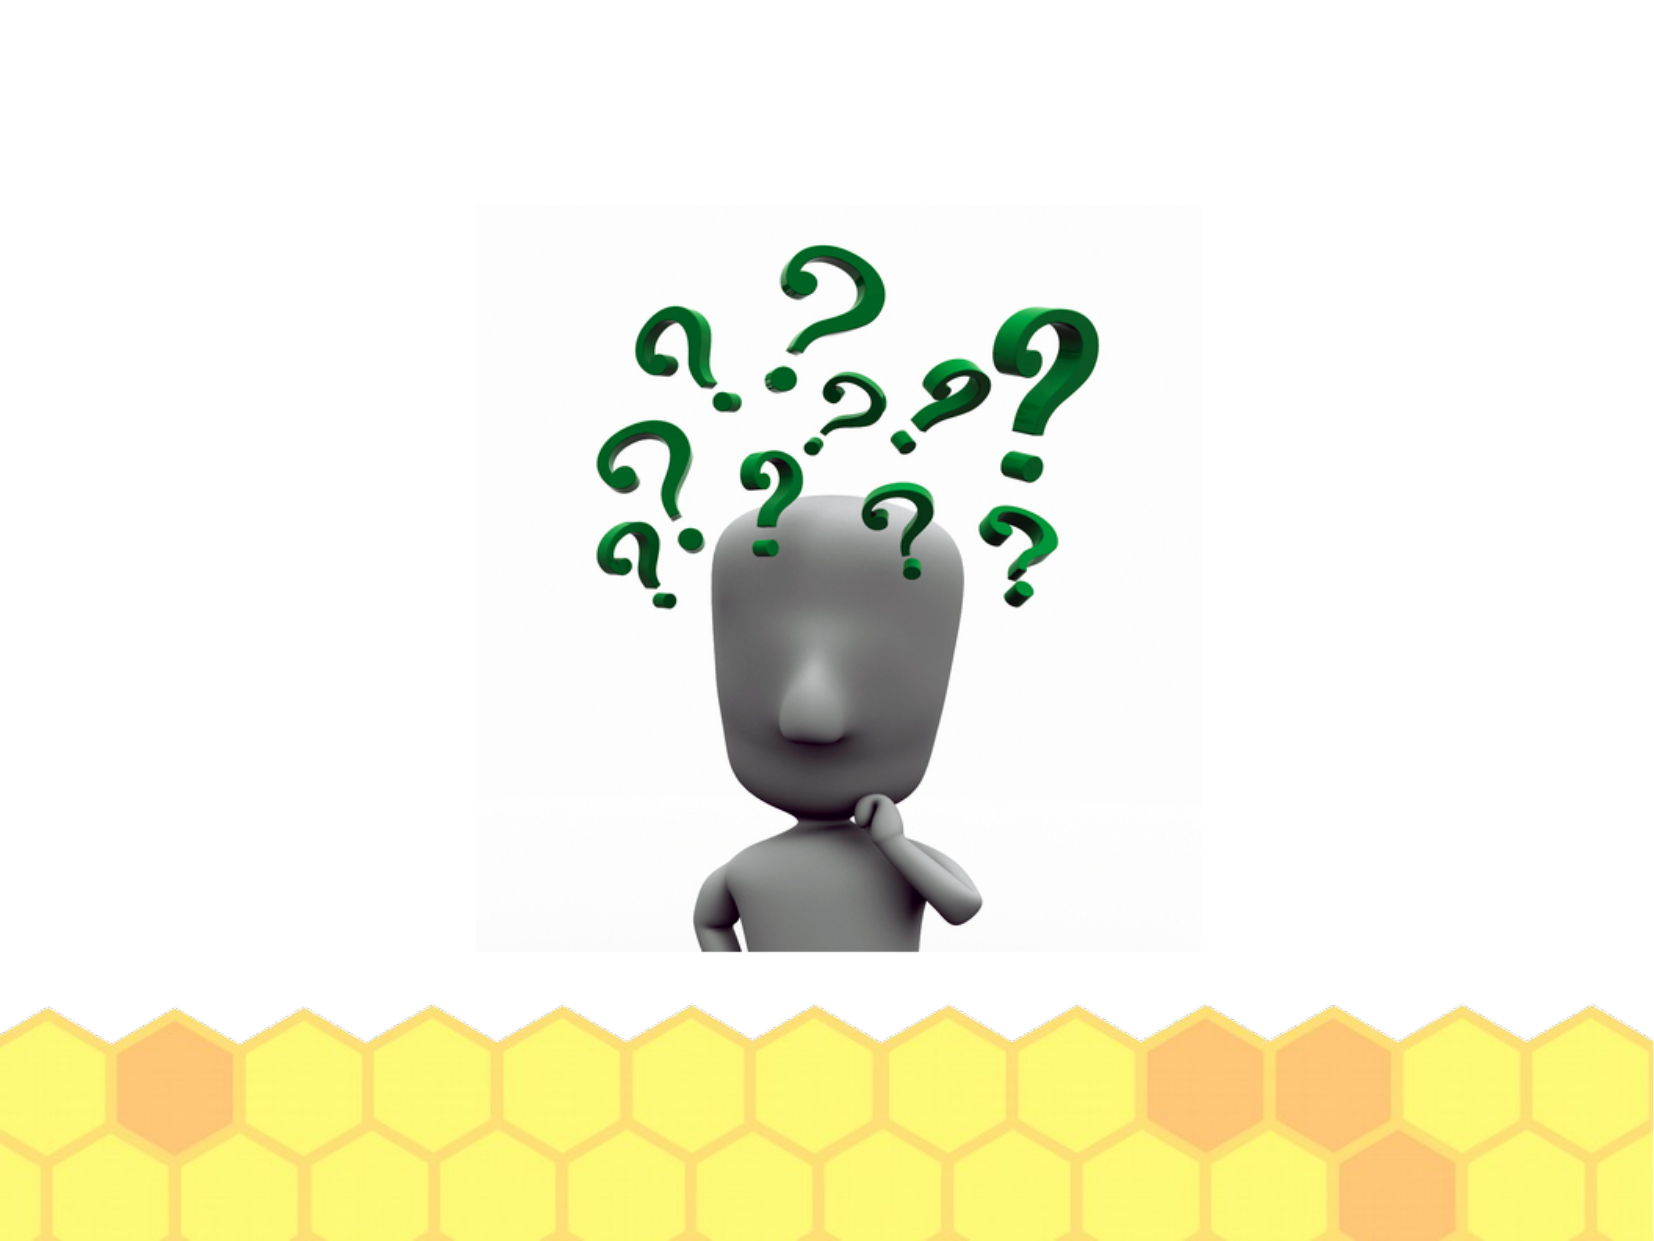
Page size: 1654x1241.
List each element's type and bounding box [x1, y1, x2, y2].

picture [0, 1001, 1654, 1241]
picture [476, 205, 1201, 961]
